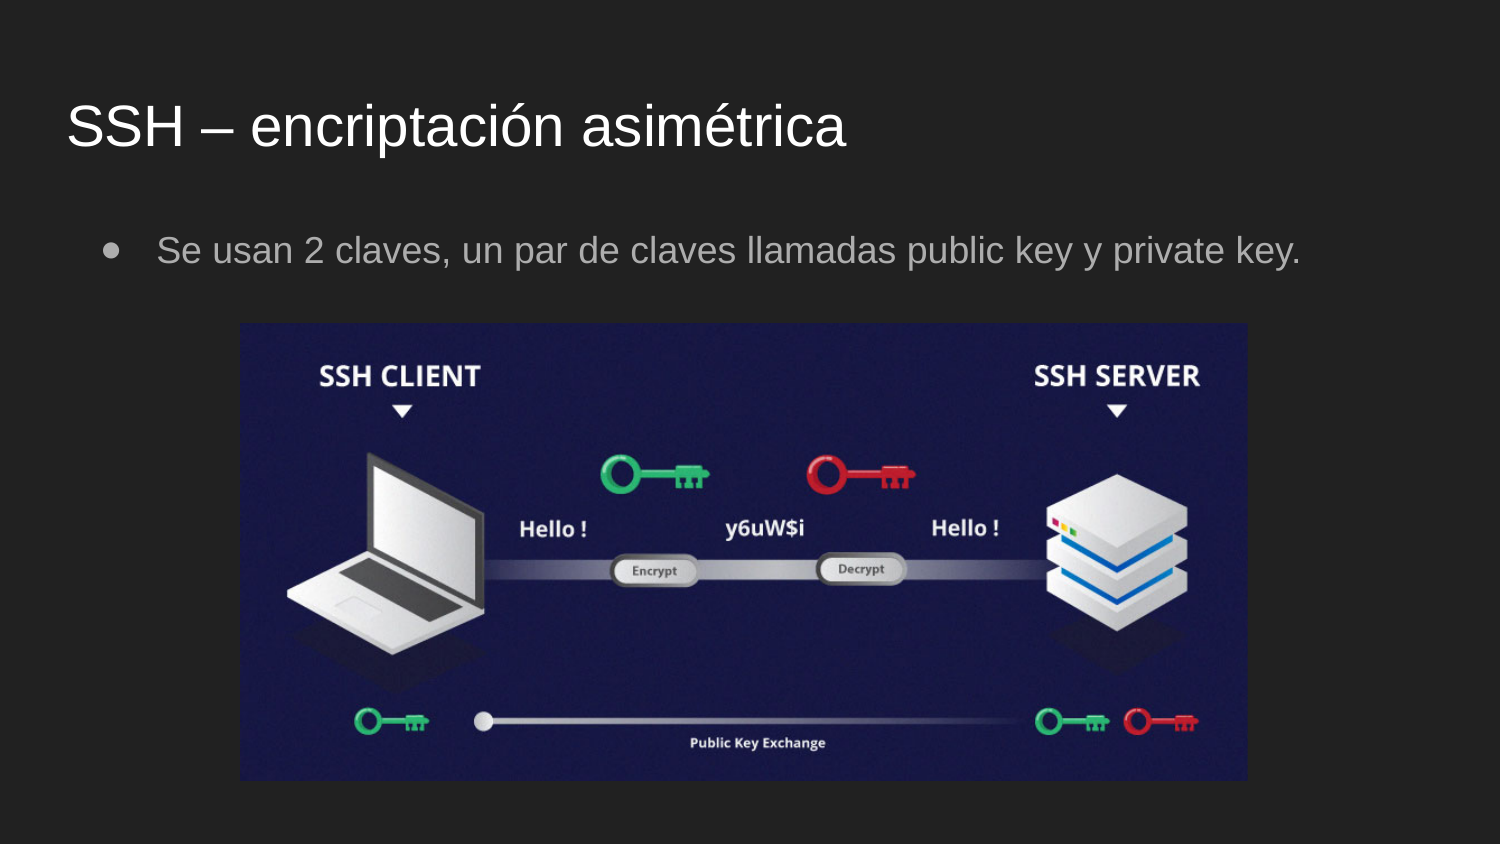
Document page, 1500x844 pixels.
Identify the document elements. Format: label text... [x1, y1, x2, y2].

picture [240, 323, 1248, 781]
title SSH – encriptación asimétrica [51, 72, 1449, 167]
list Se usan 2 claves, un par de claves llamadas public key y private key. [66, 204, 1441, 766]
